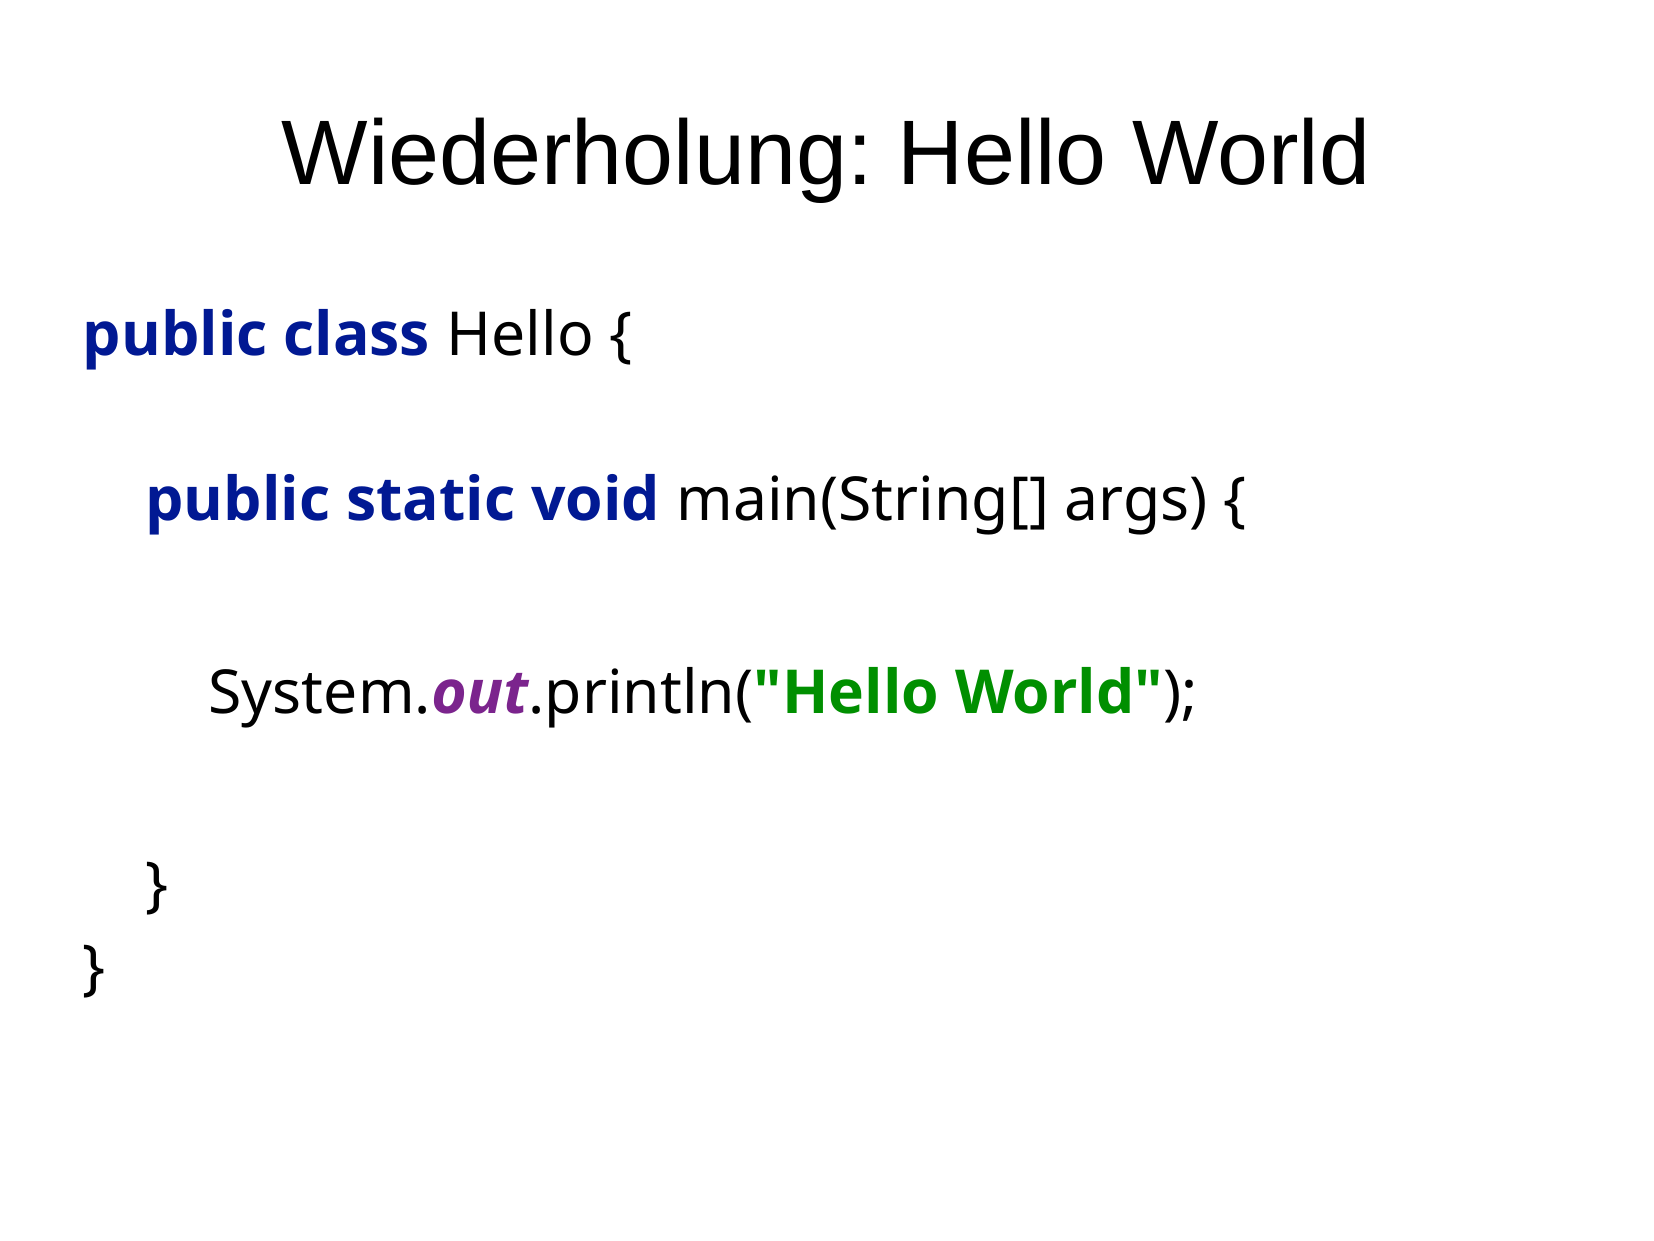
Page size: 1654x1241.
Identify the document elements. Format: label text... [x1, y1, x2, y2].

title Wiederholung: Hello World [82, 49, 1571, 257]
list public class Hello { public static void main(String[] args) { System.out.println("Hello World"); } } [82, 290, 1571, 1010]
